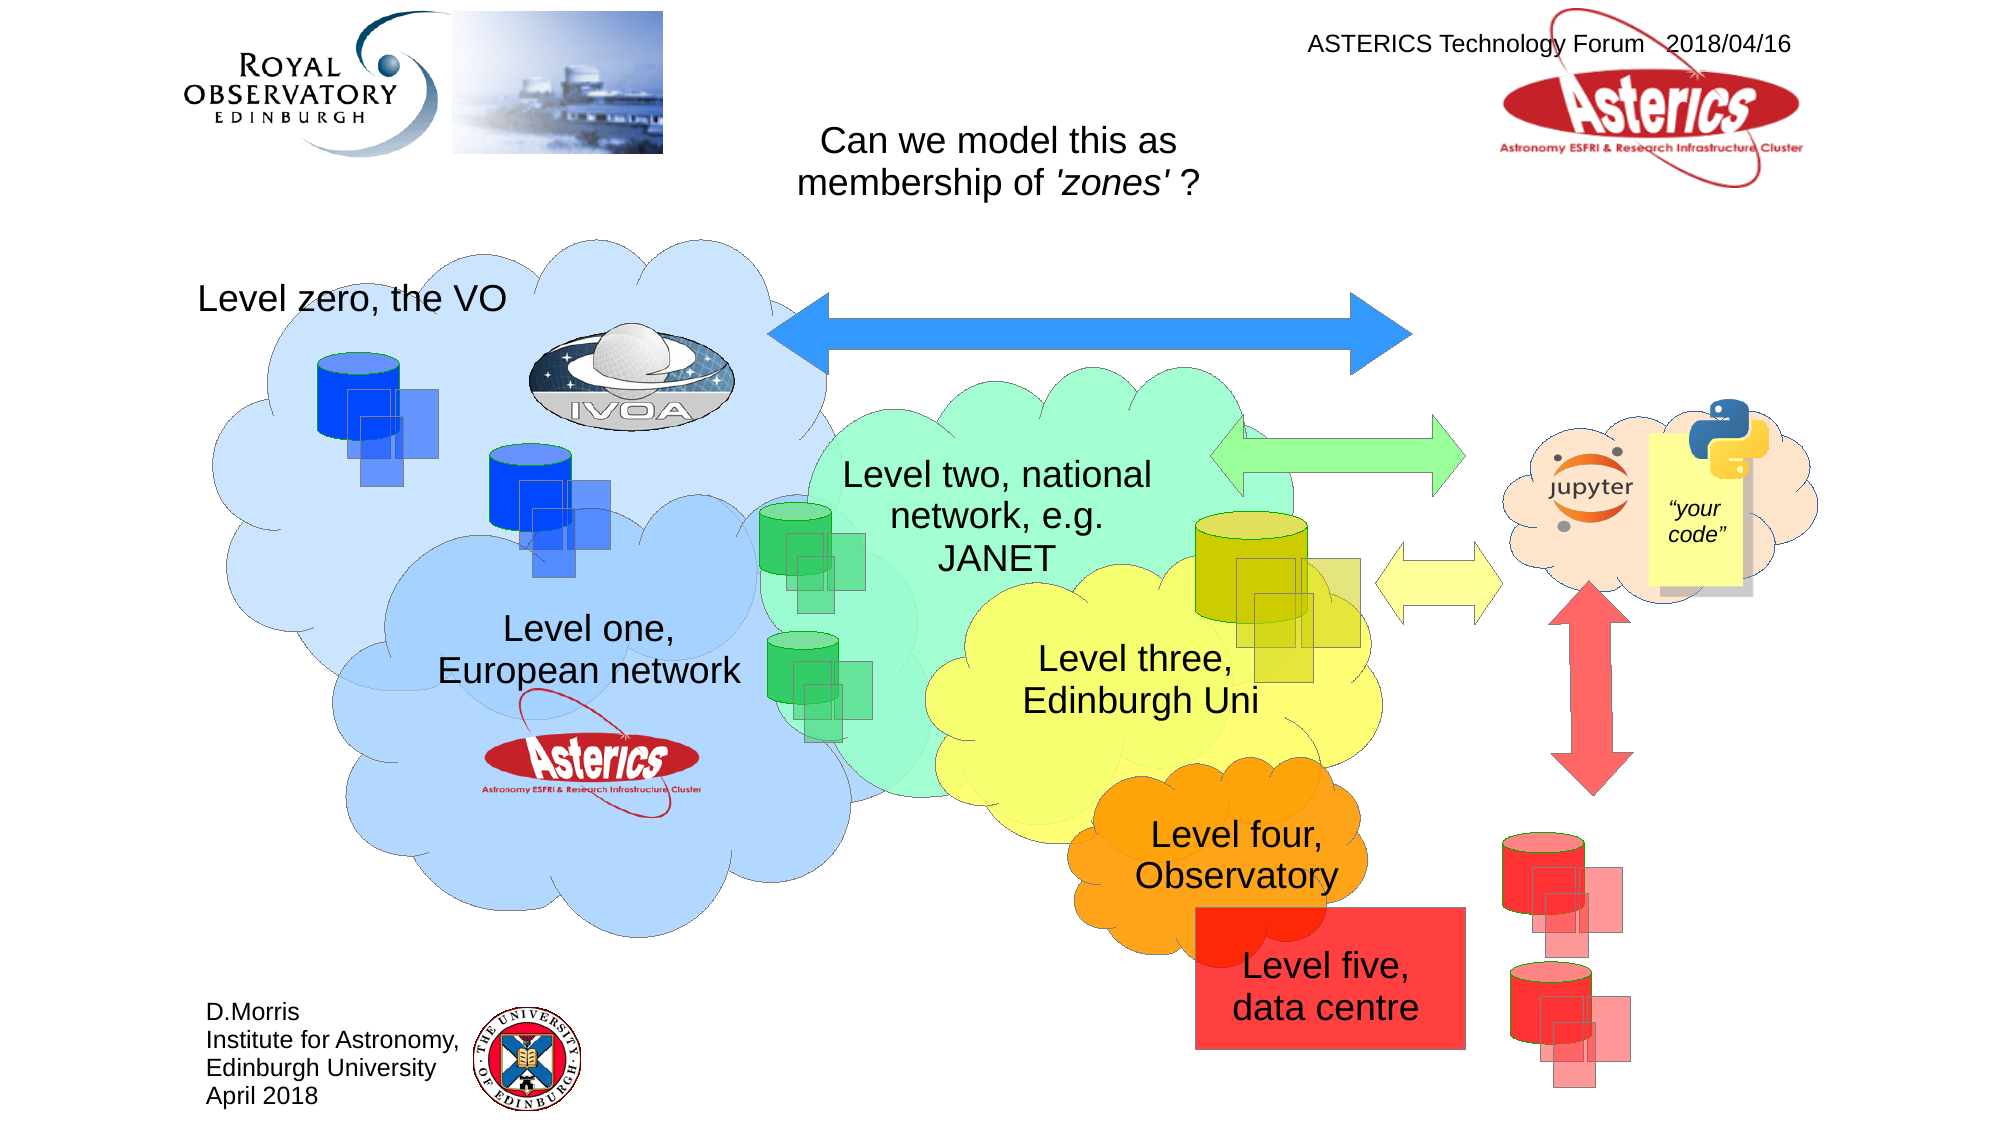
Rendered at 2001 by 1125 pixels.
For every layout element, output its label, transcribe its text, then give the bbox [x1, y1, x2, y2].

text_box D.Morris Institute for Astronomy, Edinburgh University April 2018 [190, 990, 476, 1117]
picture [182, 9, 663, 158]
text_box Level zero, the VO [182, 269, 528, 323]
picture [471, 1005, 584, 1112]
text_box ASTERICS Technology Forum 2018/04/16 [1292, 19, 1500, 68]
text_box Level four, Observatory [1120, 805, 1466, 863]
picture [1689, 399, 1769, 479]
text_box [1139, 865, 1158, 886]
text_box [1170, 870, 1180, 886]
picture [525, 320, 738, 435]
text_box Level one, European network [422, 599, 768, 657]
text_box [1502, 411, 1818, 796]
text_box Can we model this as membership of 'zones' ? [782, 112, 1300, 212]
picture [1537, 443, 1644, 536]
text_box [1375, 541, 1503, 625]
picture [482, 688, 701, 818]
text_box [212, 239, 1466, 1050]
text_box Level five, data centre [1217, 937, 1563, 995]
text_box [1502, 843, 1623, 958]
text_box “your code” [1653, 488, 1743, 557]
text_box Level two, national network, e.g. JANET [827, 445, 1173, 503]
picture [1500, 8, 1803, 188]
text_box Level three, Edinburgh Uni [1007, 629, 1353, 687]
text_box [1510, 975, 1631, 1088]
text_box [1237, 1002, 1247, 1018]
